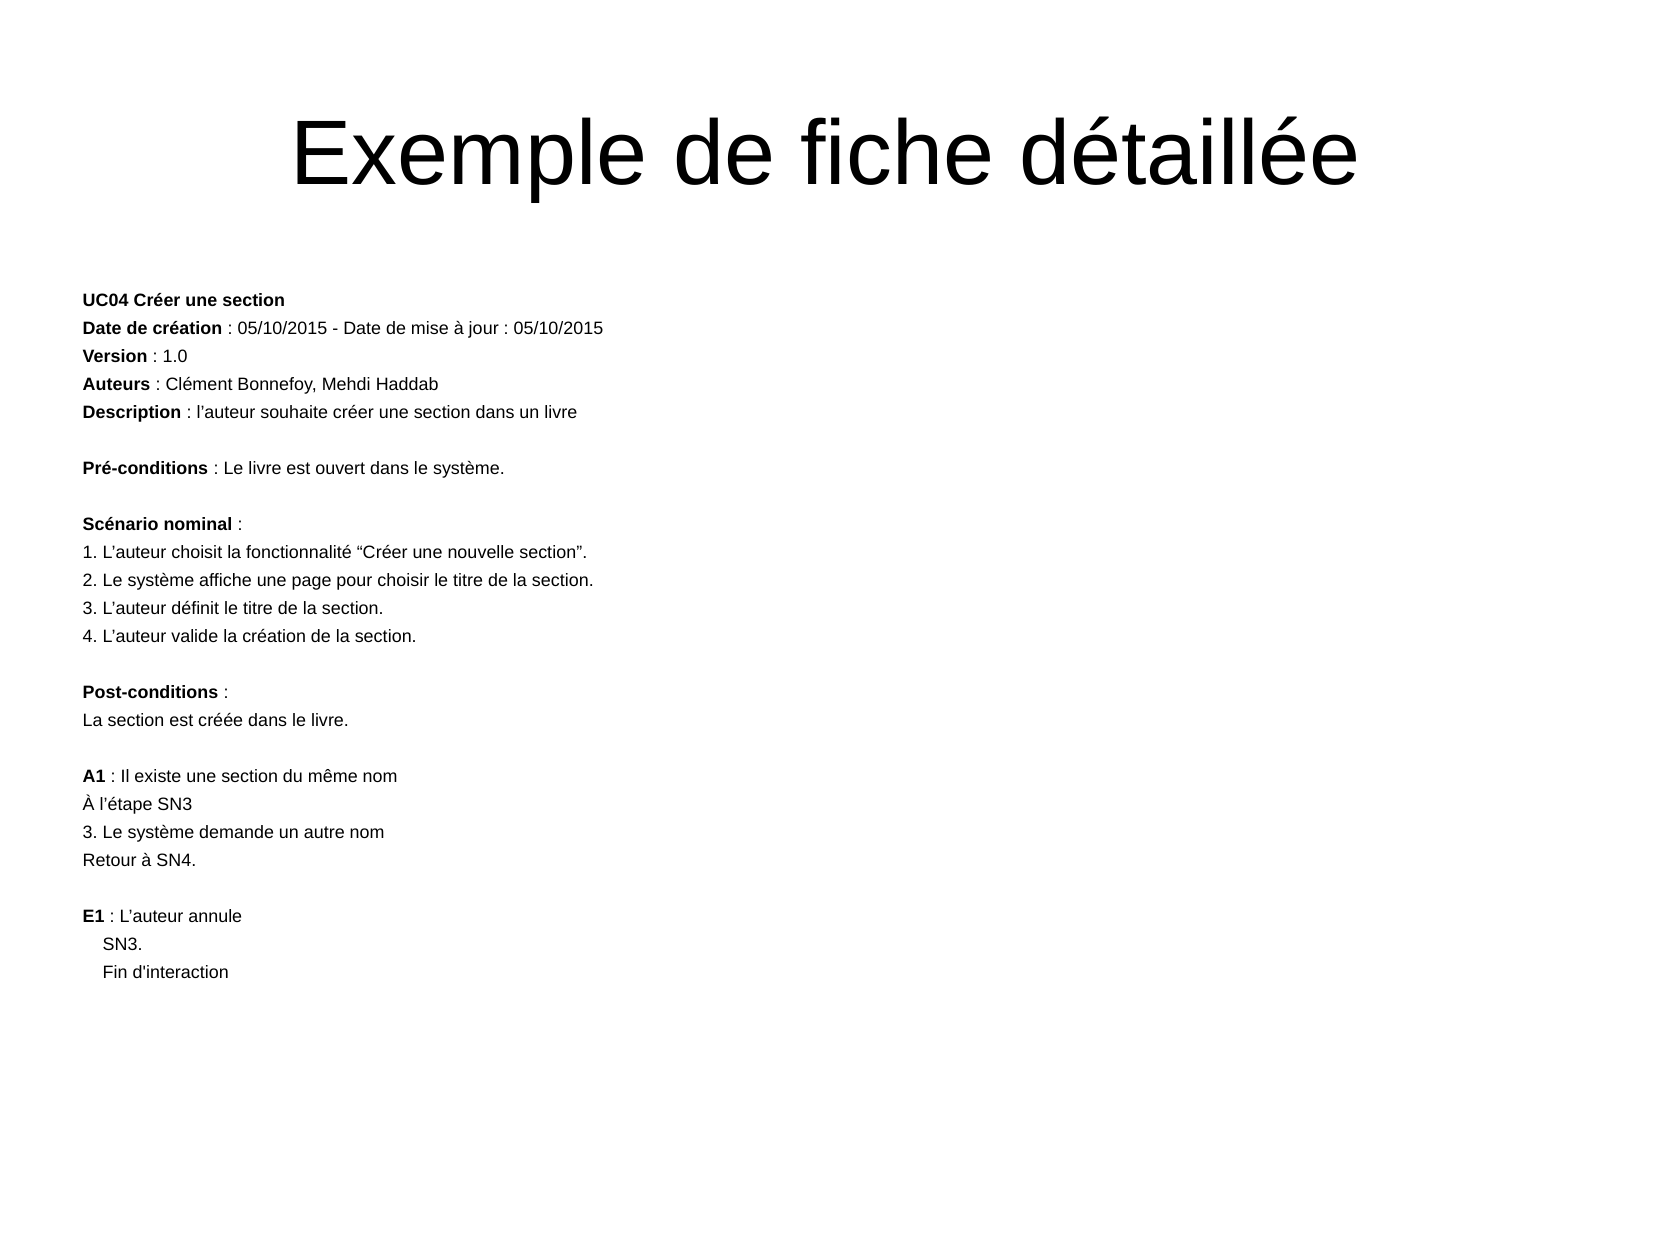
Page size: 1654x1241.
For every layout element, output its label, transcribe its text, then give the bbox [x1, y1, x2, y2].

list UC04 Créer une section Date de création : 05/10/2015 - Date de mise à jour : 05/10/2015 Version : 1.0 Auteurs : Clément Bonnefoy, Mehdi Haddab Description : l’auteur souhaite créer une section dans un livre Pré-conditions : Le livre est ouvert dans le système. Scénario nominal : 1. L’auteur choisit la fonctionnalité “Créer une nouvelle section”. 2. Le système affiche une page pour choisir le titre de la section. 3. L’auteur définit le titre de la section. 4. L’auteur valide la création de la section. Post-conditions : La section est créée dans le livre. A1 : Il existe une section du même nom À l’étape SN3 3. Le système demande un autre nom Retour à SN4. E1 : L’auteur annule SN3. Fin d'interaction [82, 290, 1571, 1010]
title Exemple de fiche détaillée [82, 49, 1571, 257]
